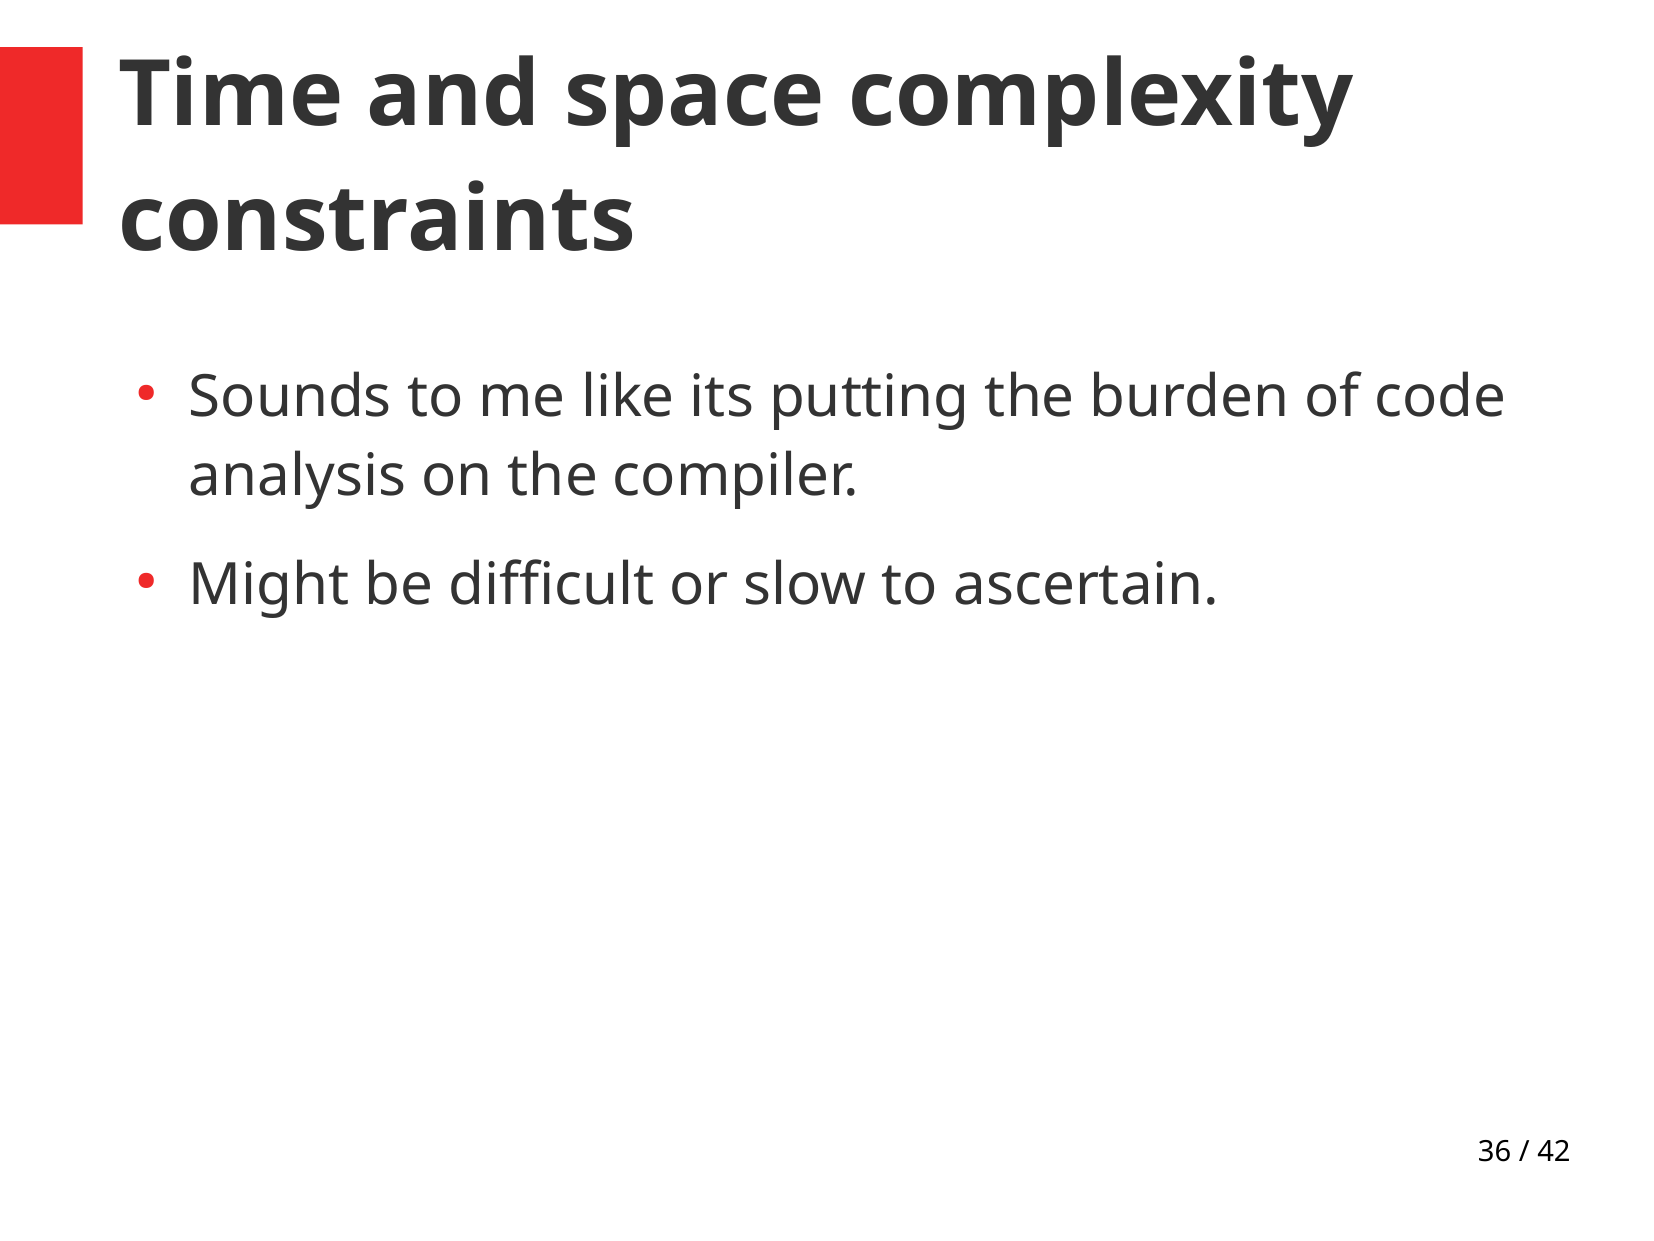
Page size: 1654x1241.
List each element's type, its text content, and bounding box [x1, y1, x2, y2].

title Time and space complexity constraints [118, 45, 1571, 260]
list Sounds to me like its putting the burden of code analysis on the compiler. Might be difficult or slow to ascertain. [118, 354, 1536, 1074]
